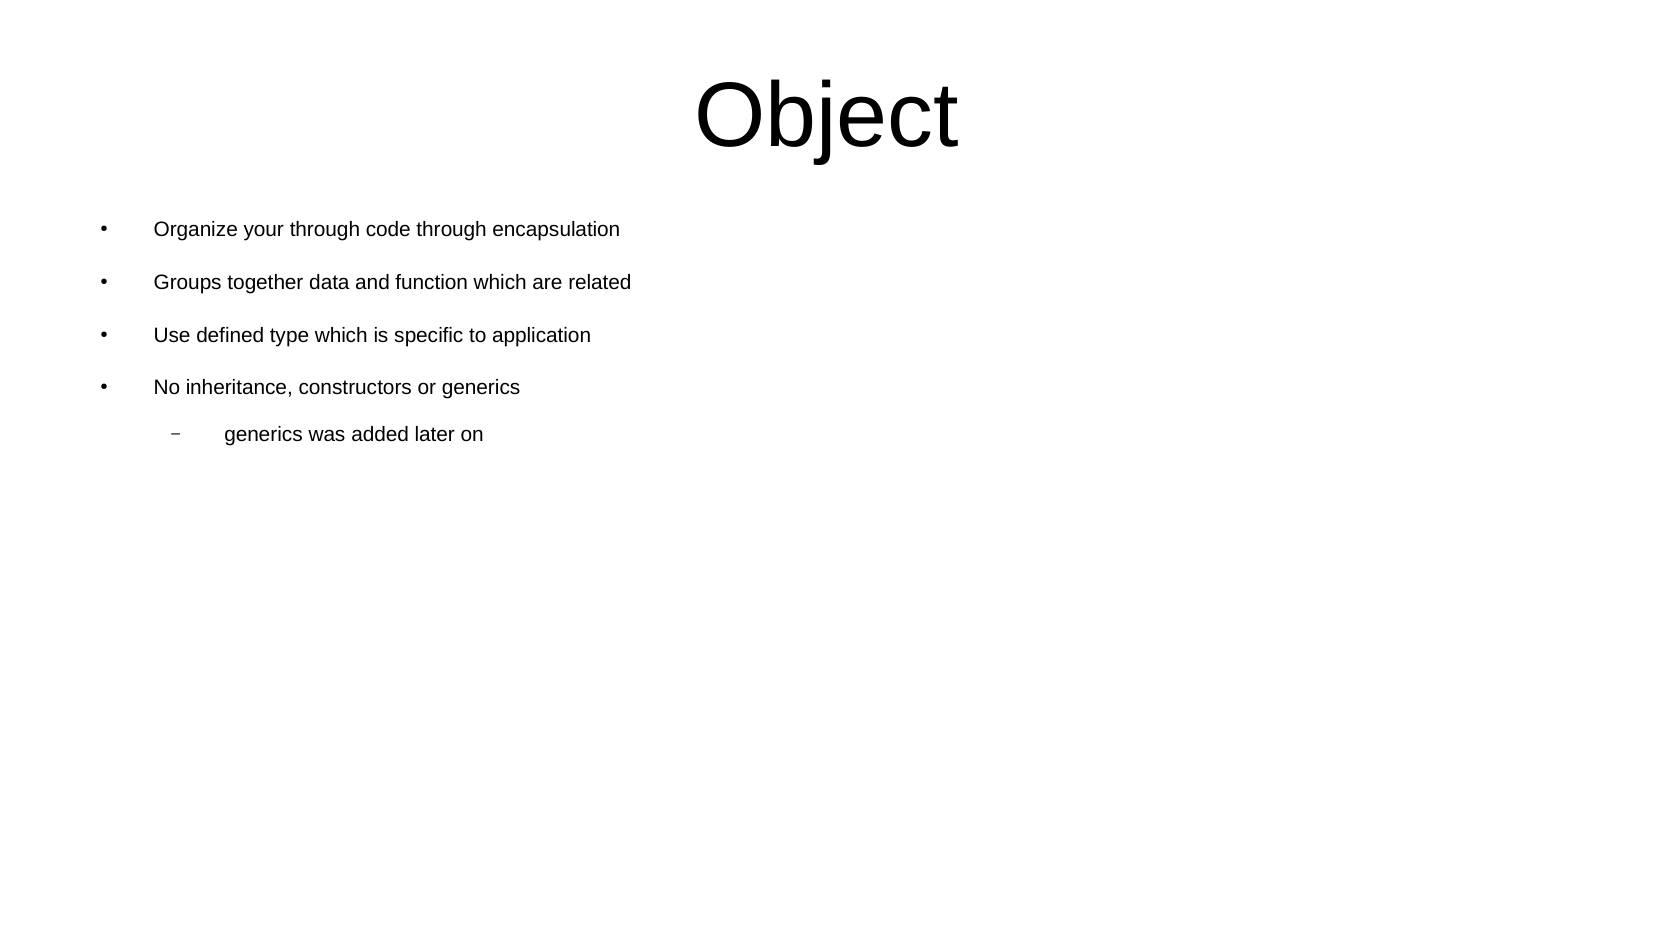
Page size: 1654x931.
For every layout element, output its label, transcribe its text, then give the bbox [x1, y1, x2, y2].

title Object [82, 37, 1571, 193]
list Organize your through code through encapsulation Groups together data and function which are related Use defined type which is specific to application No inheritance, constructors or generics generics was added later on [82, 217, 1571, 758]
